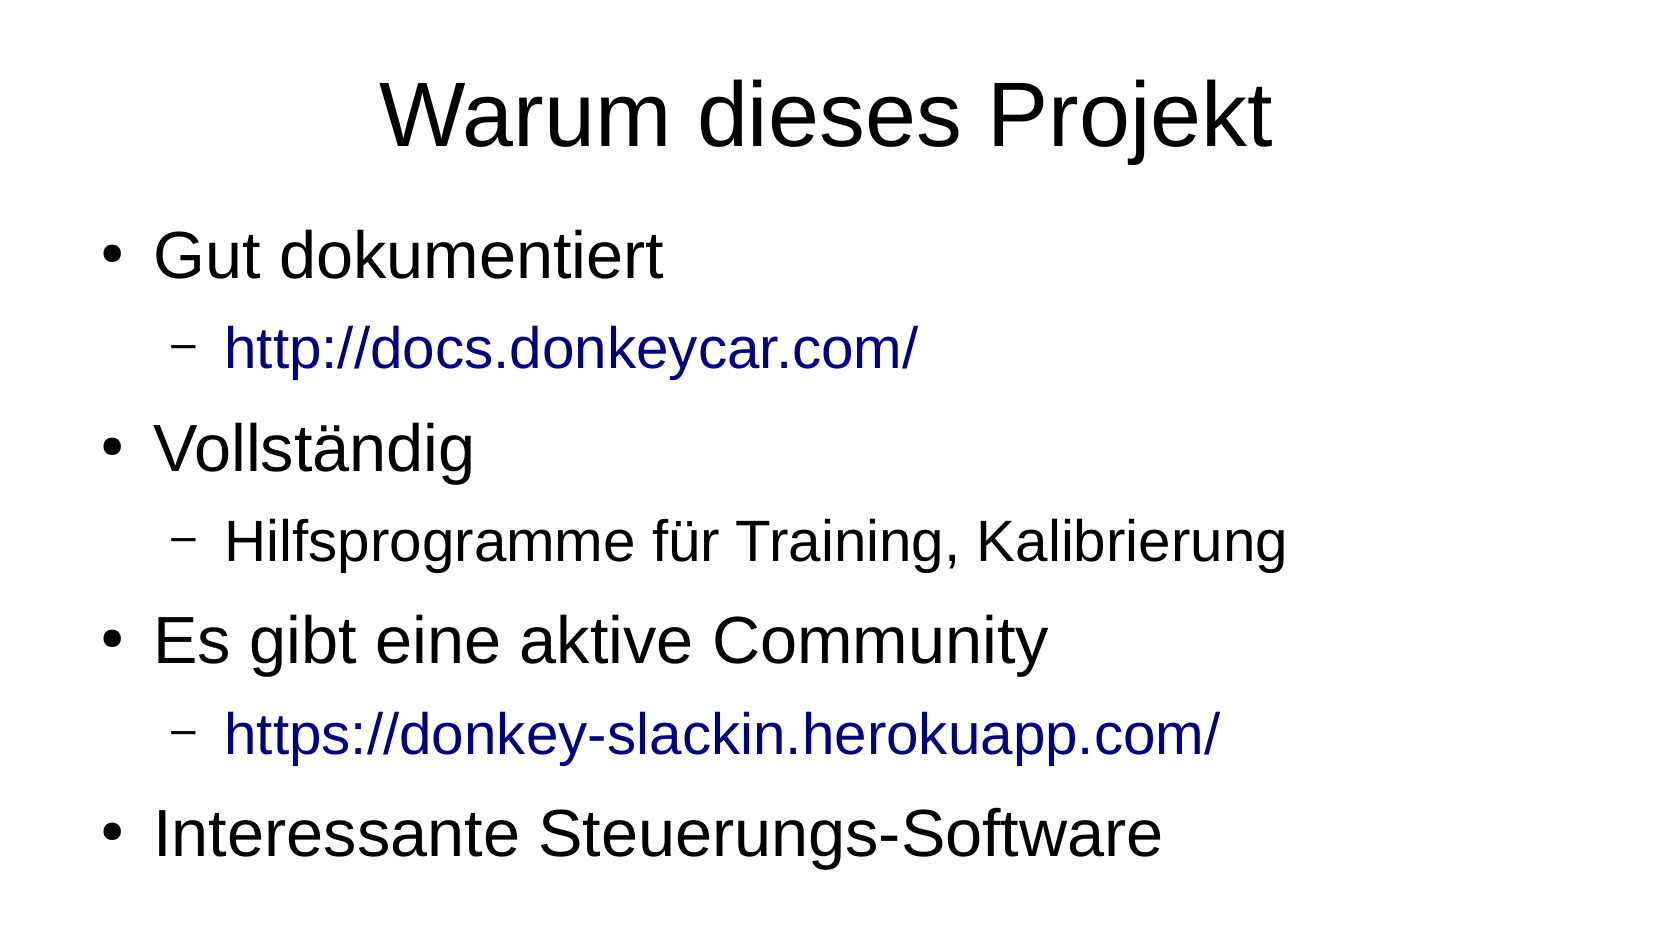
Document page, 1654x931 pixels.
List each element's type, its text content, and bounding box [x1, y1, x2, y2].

title Warum dieses Projekt [82, 37, 1571, 193]
list Gut dokumentiert http://docs.donkeycar.com/ Vollständig Hilfsprogramme für Training, Kalibrierung Es gibt eine aktive Community https://donkey-slackin.herokuapp.com/ Interessante Steuerungs-Software [82, 217, 1571, 931]
